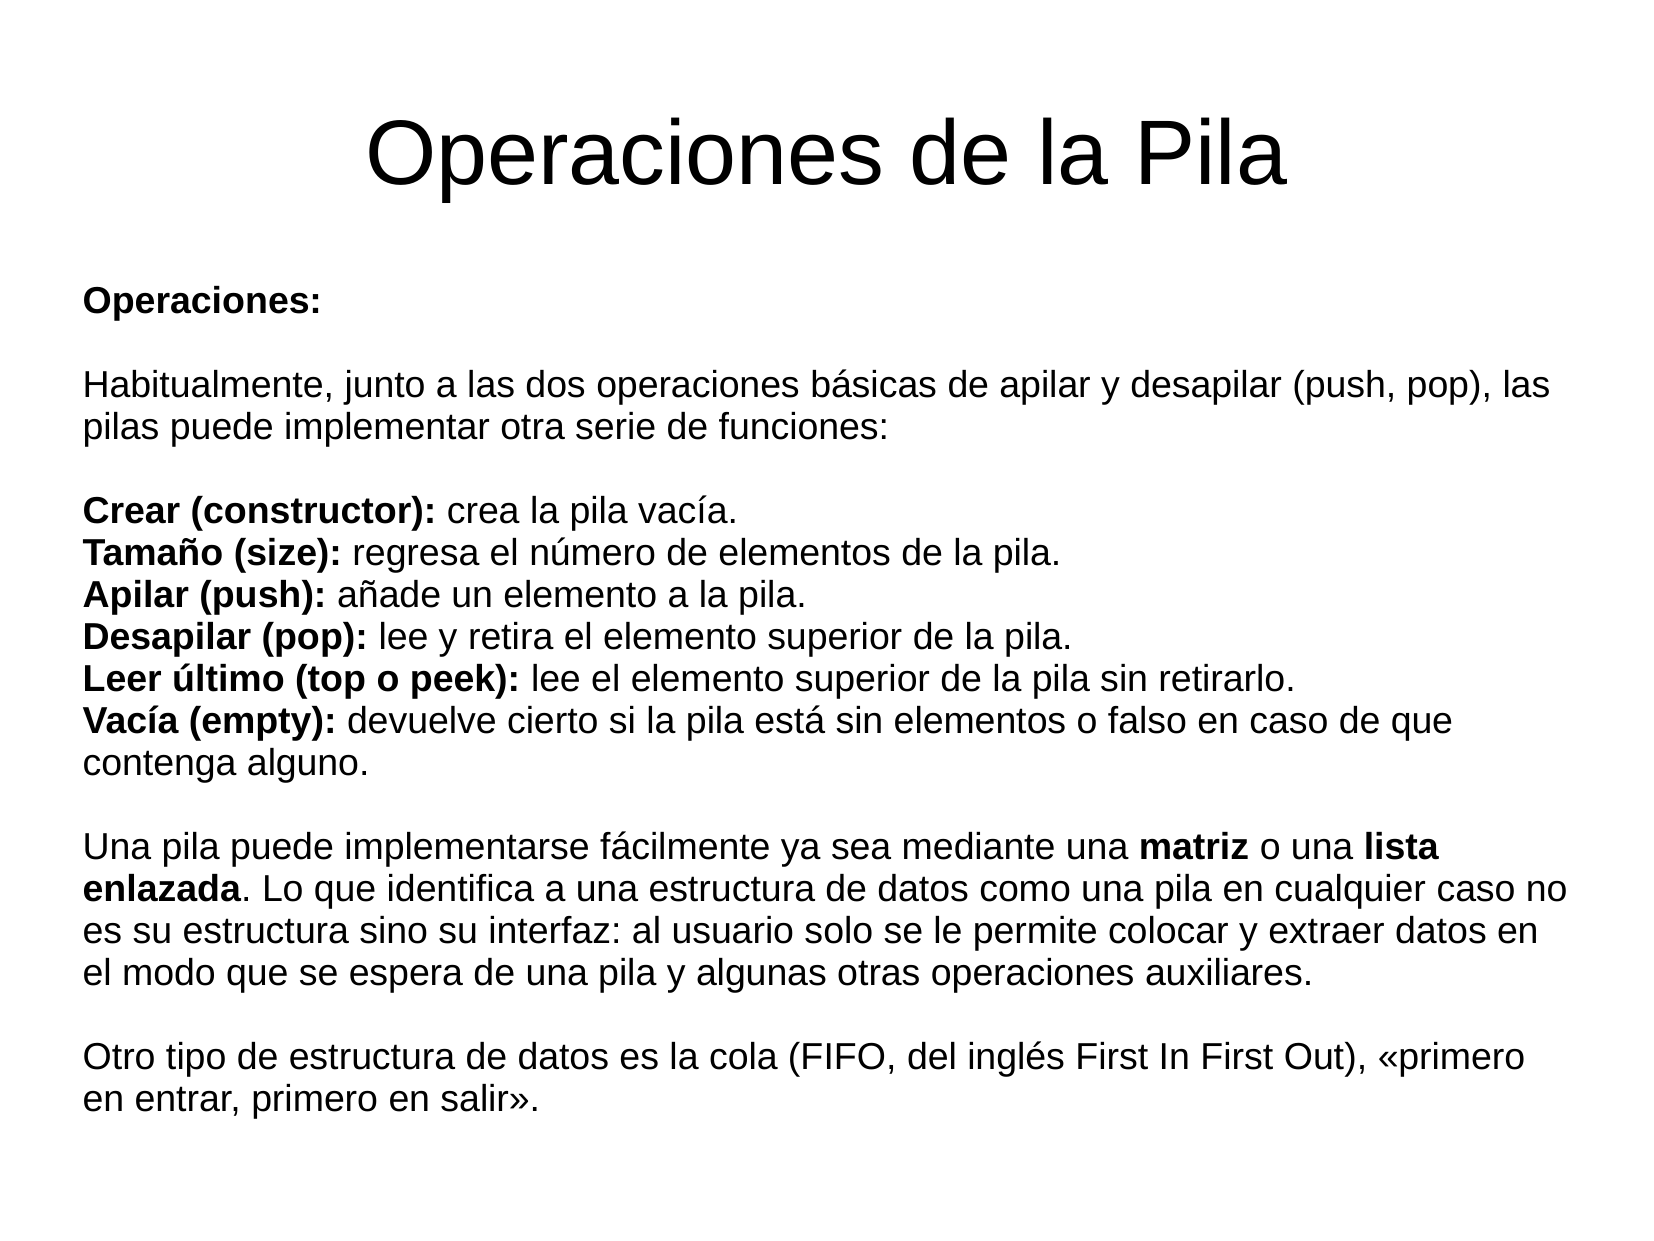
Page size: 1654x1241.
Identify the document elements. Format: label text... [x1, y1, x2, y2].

subtitle Operaciones: Habitualmente, junto a las dos operaciones básicas de apilar y desapilar (push, pop), las pilas puede implementar otra serie de funciones: Crear (constructor): crea la pila vacía. Tamaño (size): regresa el número de elementos de la pila. Apilar (push): añade un elemento a la pila. Desapilar (pop): lee y retira el elemento superior de la pila. Leer último (top o peek): lee el elemento superior de la pila sin retirarlo. Vacía (empty): devuelve cierto si la pila está sin elementos o falso en caso de que contenga alguno. Una pila puede implementarse fácilmente ya sea mediante una matriz o una lista enlazada. Lo que identifica a una estructura de datos como una pila en cualquier caso no es su estructura sino su interfaz: al usuario solo se le permite colocar y extraer datos en el modo que se espera de una pila y algunas otras operaciones auxiliares. Otro tipo de estructura de datos es la cola (FIFO, del inglés First In First Out), «primero en entrar, primero en salir». [82, 273, 1571, 1126]
title Operaciones de la Pila [82, 49, 1571, 257]
